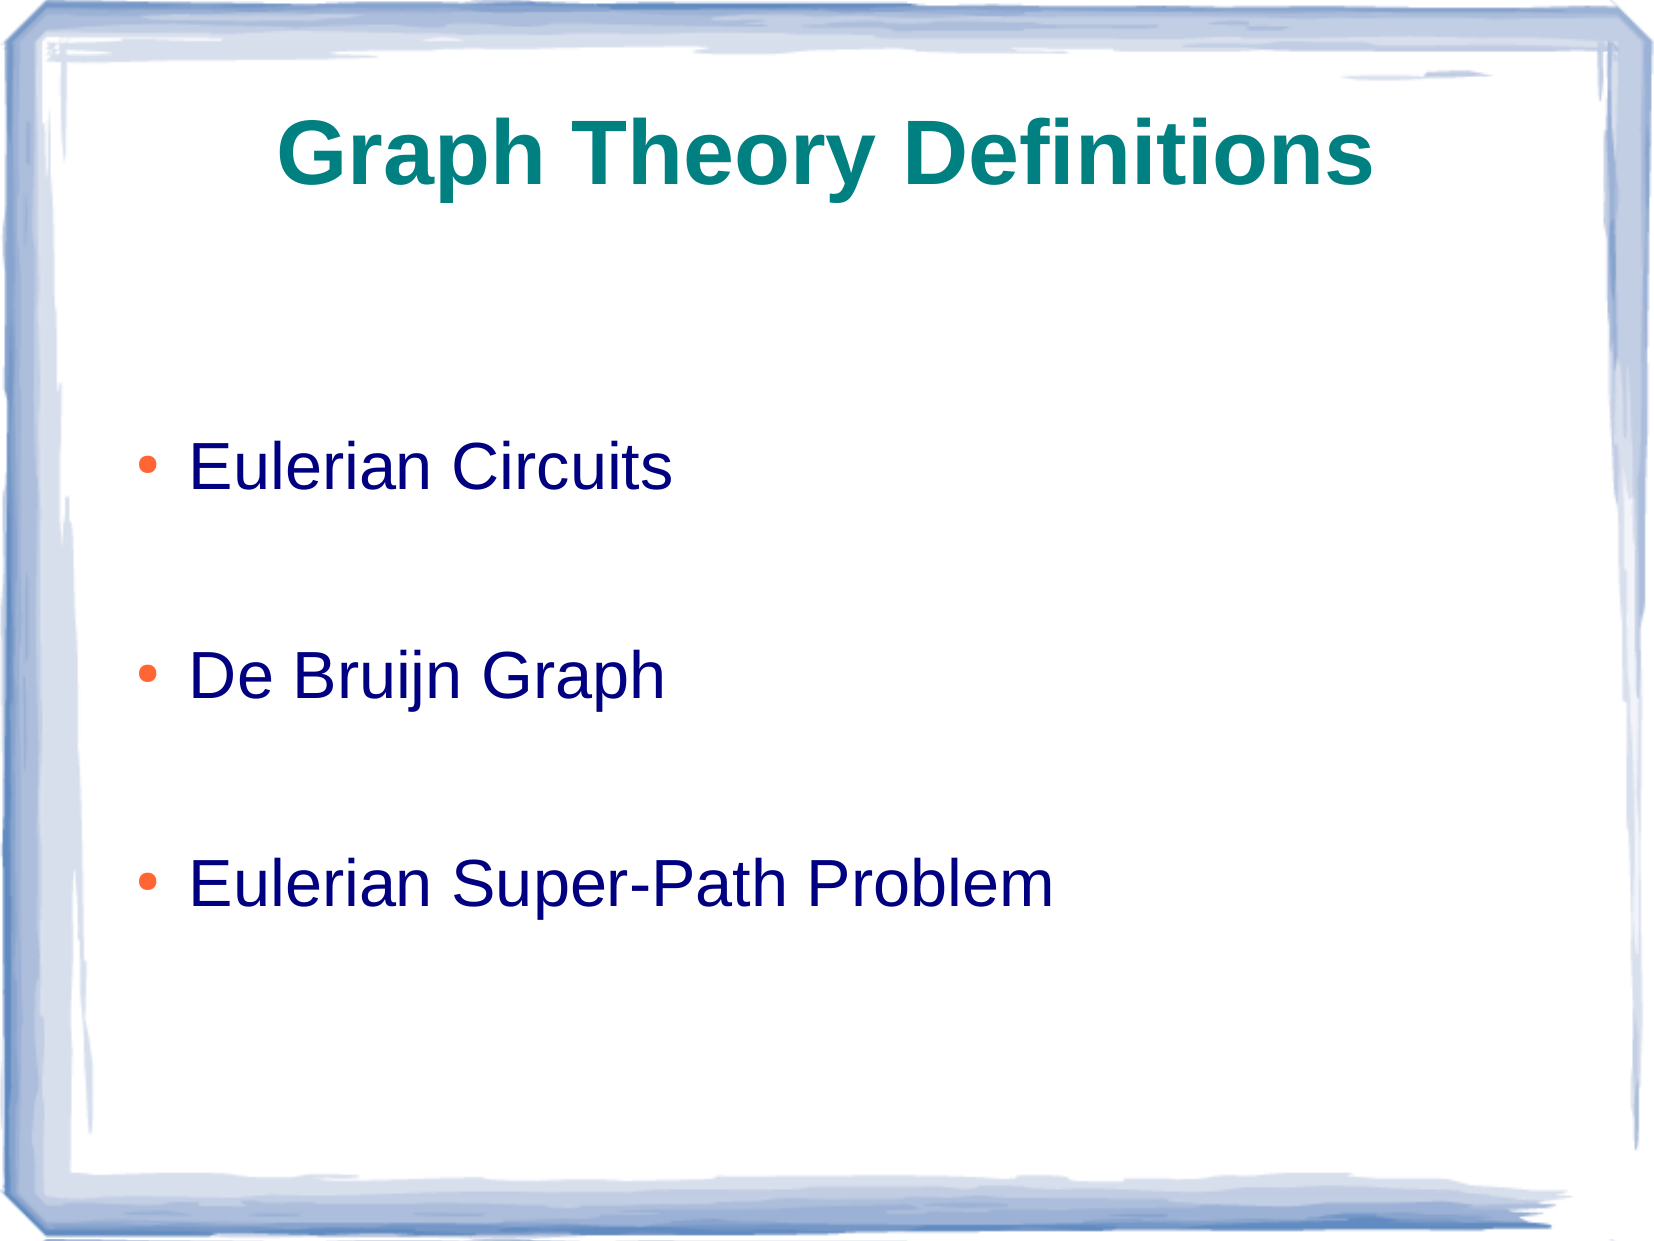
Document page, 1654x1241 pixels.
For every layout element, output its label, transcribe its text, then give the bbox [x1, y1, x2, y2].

picture [0, 0, 1654, 1241]
title Graph Theory Definitions [82, 49, 1571, 257]
list Eulerian Circuits De Bruijn Graph Eulerian Super-Path Problem [118, 324, 1571, 1144]
